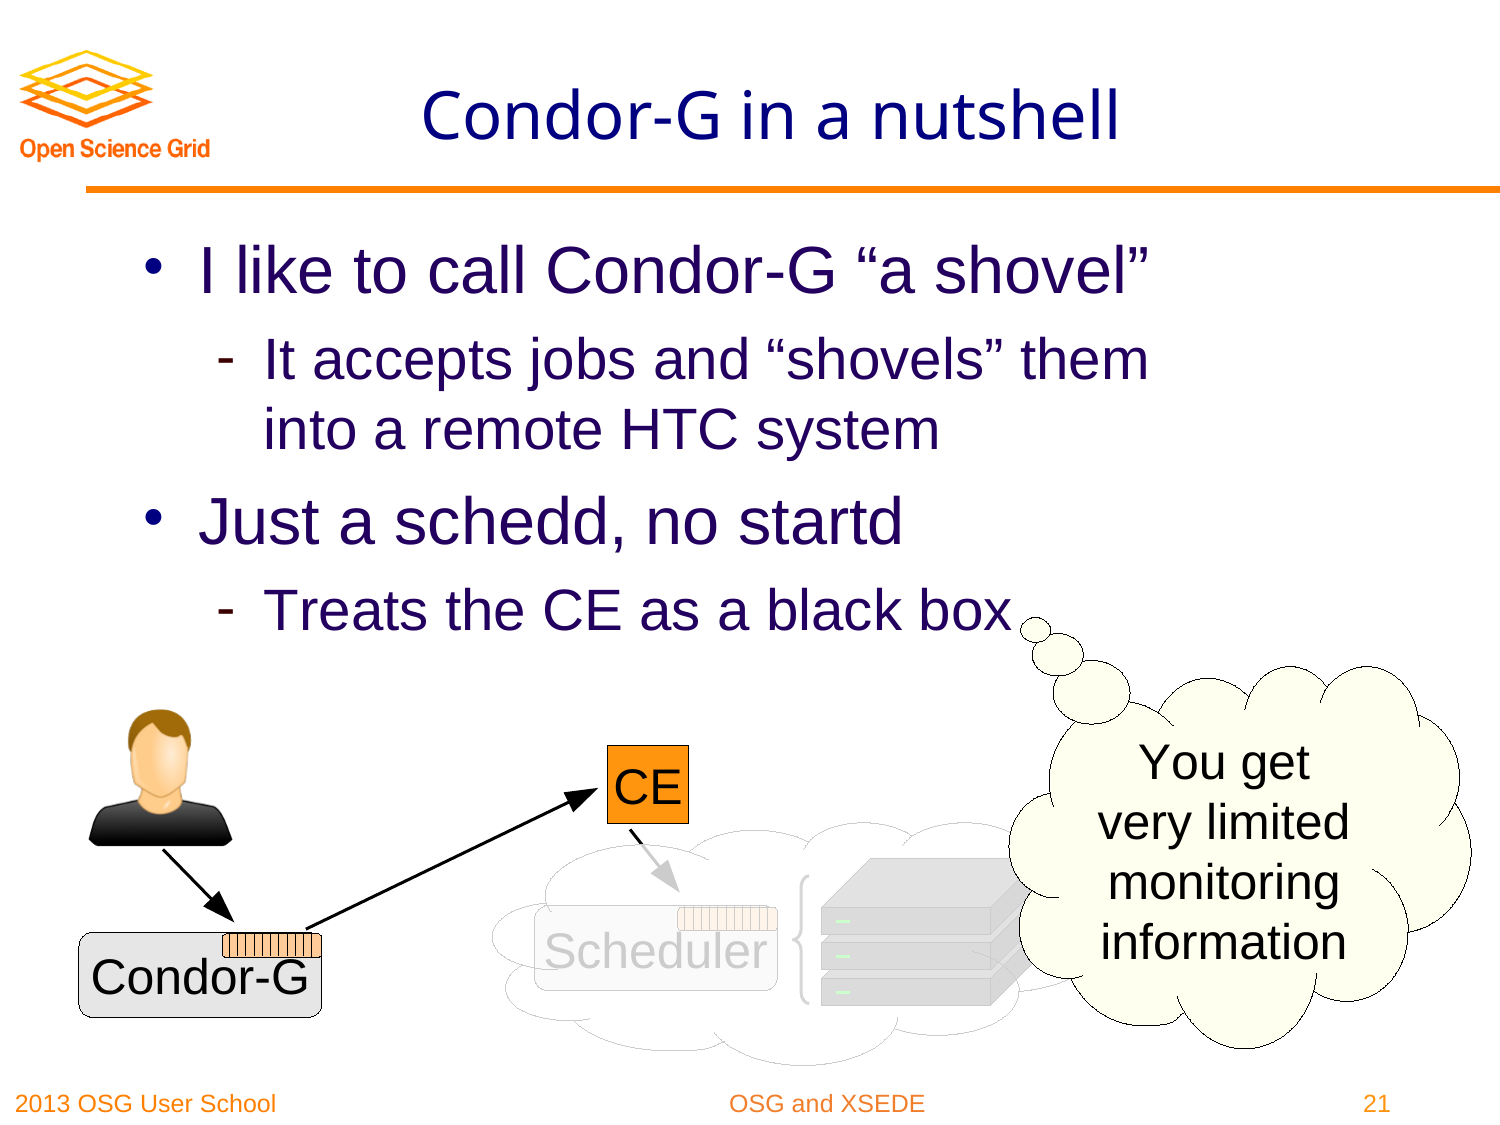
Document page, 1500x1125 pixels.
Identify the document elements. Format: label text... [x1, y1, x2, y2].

text_box CE [607, 745, 689, 824]
list I like to call Condor-G “a shovel” It accepts jobs and “shovels” them into a remote HTC system Just a schedd, no startd Treats the CE as a black box [127, 218, 1403, 872]
picture [85, 699, 236, 850]
text_box [222, 933, 322, 958]
text_box [492, 822, 1069, 1066]
text_box Condor-G [78, 932, 322, 1018]
title Condor-G in a nutshell [201, 18, 1342, 207]
picture [0, 27, 201, 179]
text_box You get very limited monitoring information [1008, 617, 1472, 1049]
